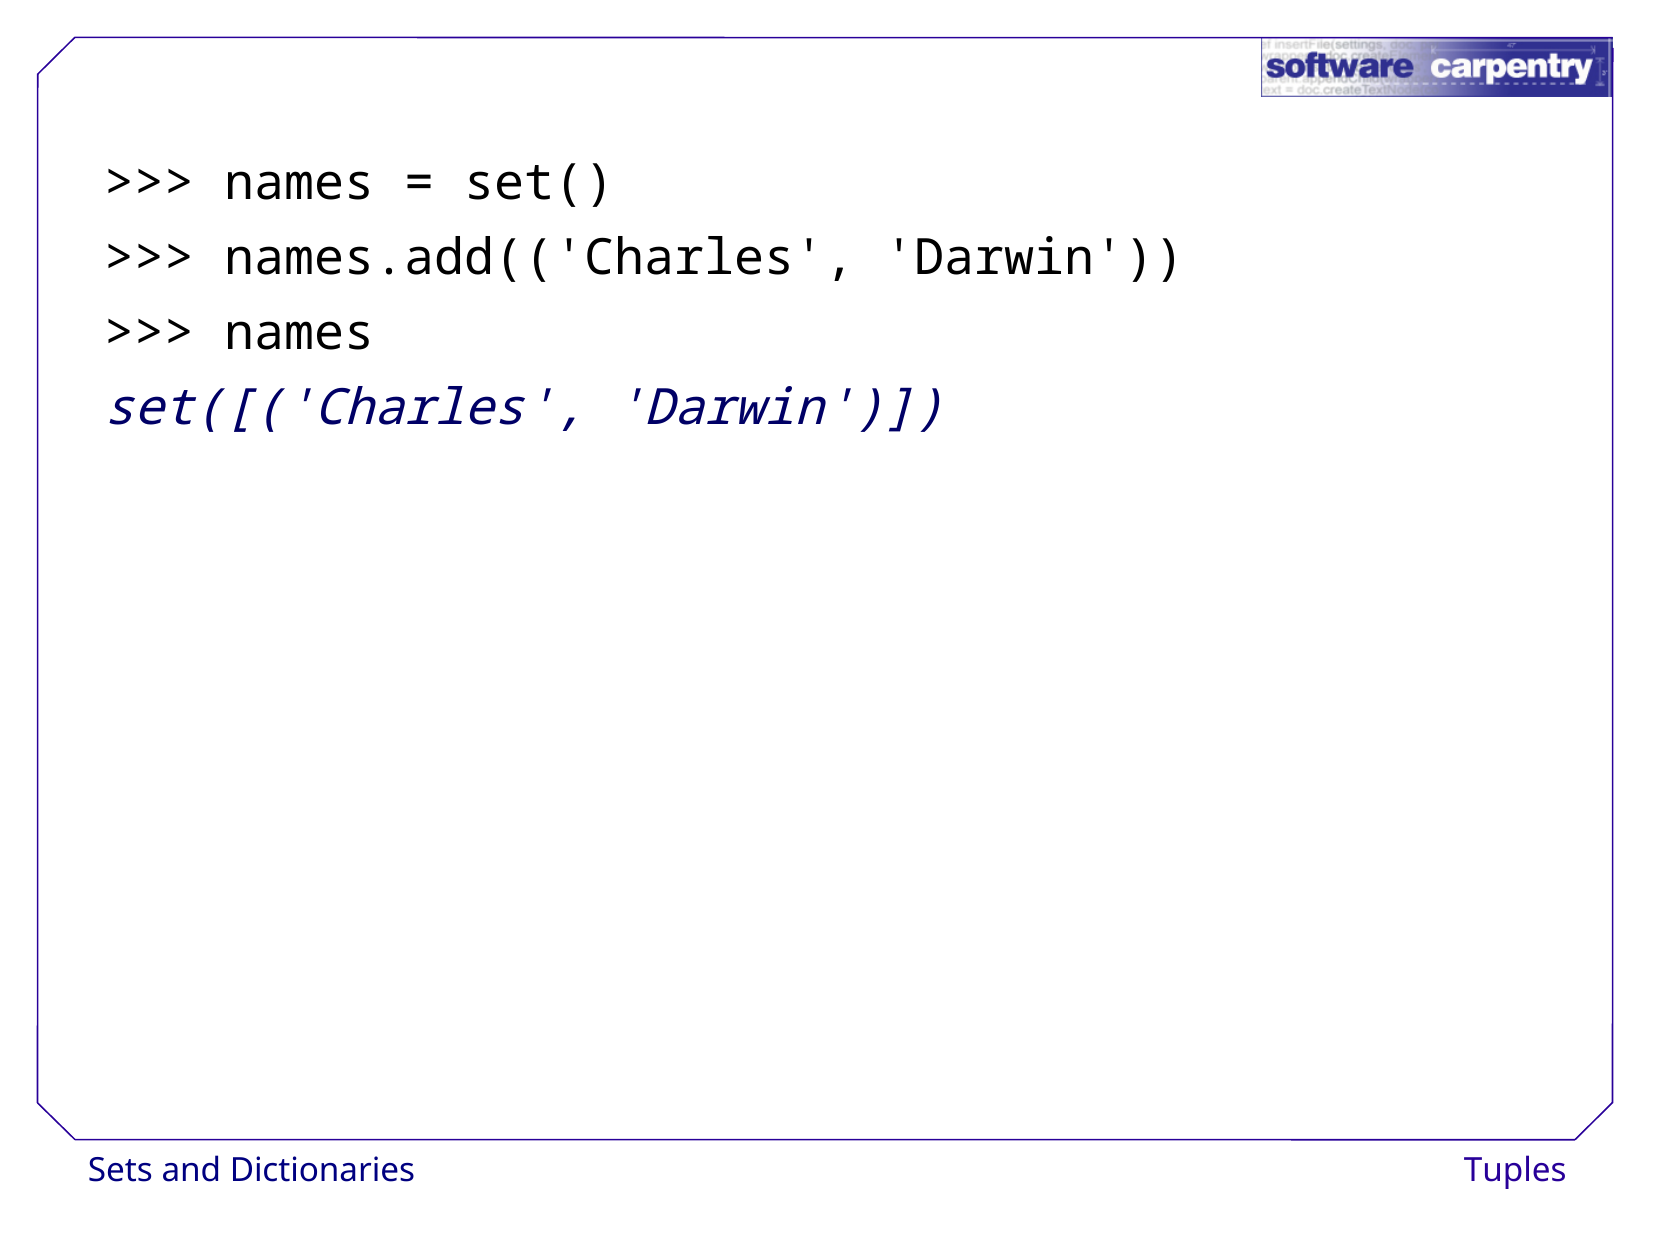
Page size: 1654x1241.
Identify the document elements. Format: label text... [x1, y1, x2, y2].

text_box >>> names = set() >>> names.add(('Charles', 'Darwin')) >>> names set([('Charles', 'Darwin')]) [89, 126, 1512, 1103]
picture [1261, 39, 1613, 97]
